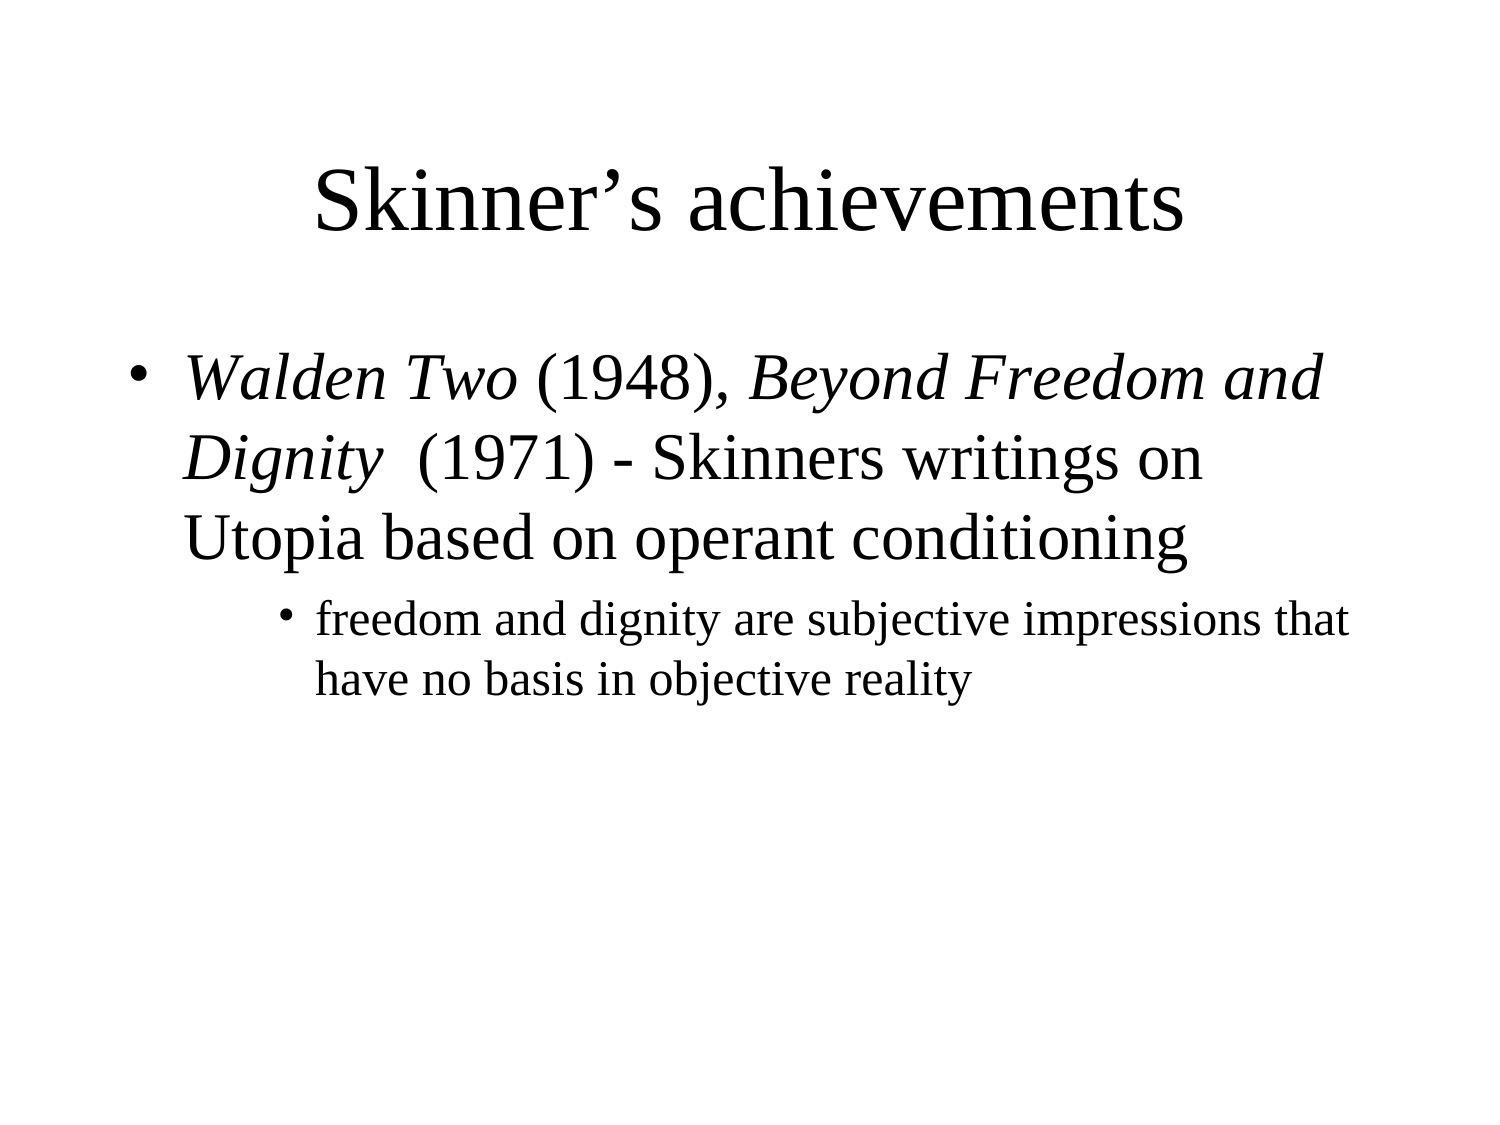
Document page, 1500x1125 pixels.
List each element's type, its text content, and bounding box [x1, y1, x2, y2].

list Walden Two (1948), Beyond Freedom and Dignity (1971) - Skinners writings on Utopia based on operant conditioning freedom and dignity are subjective impressions that have no basis in objective reality [112, 324, 1388, 1000]
title Skinner’s achievements [112, 99, 1388, 288]
